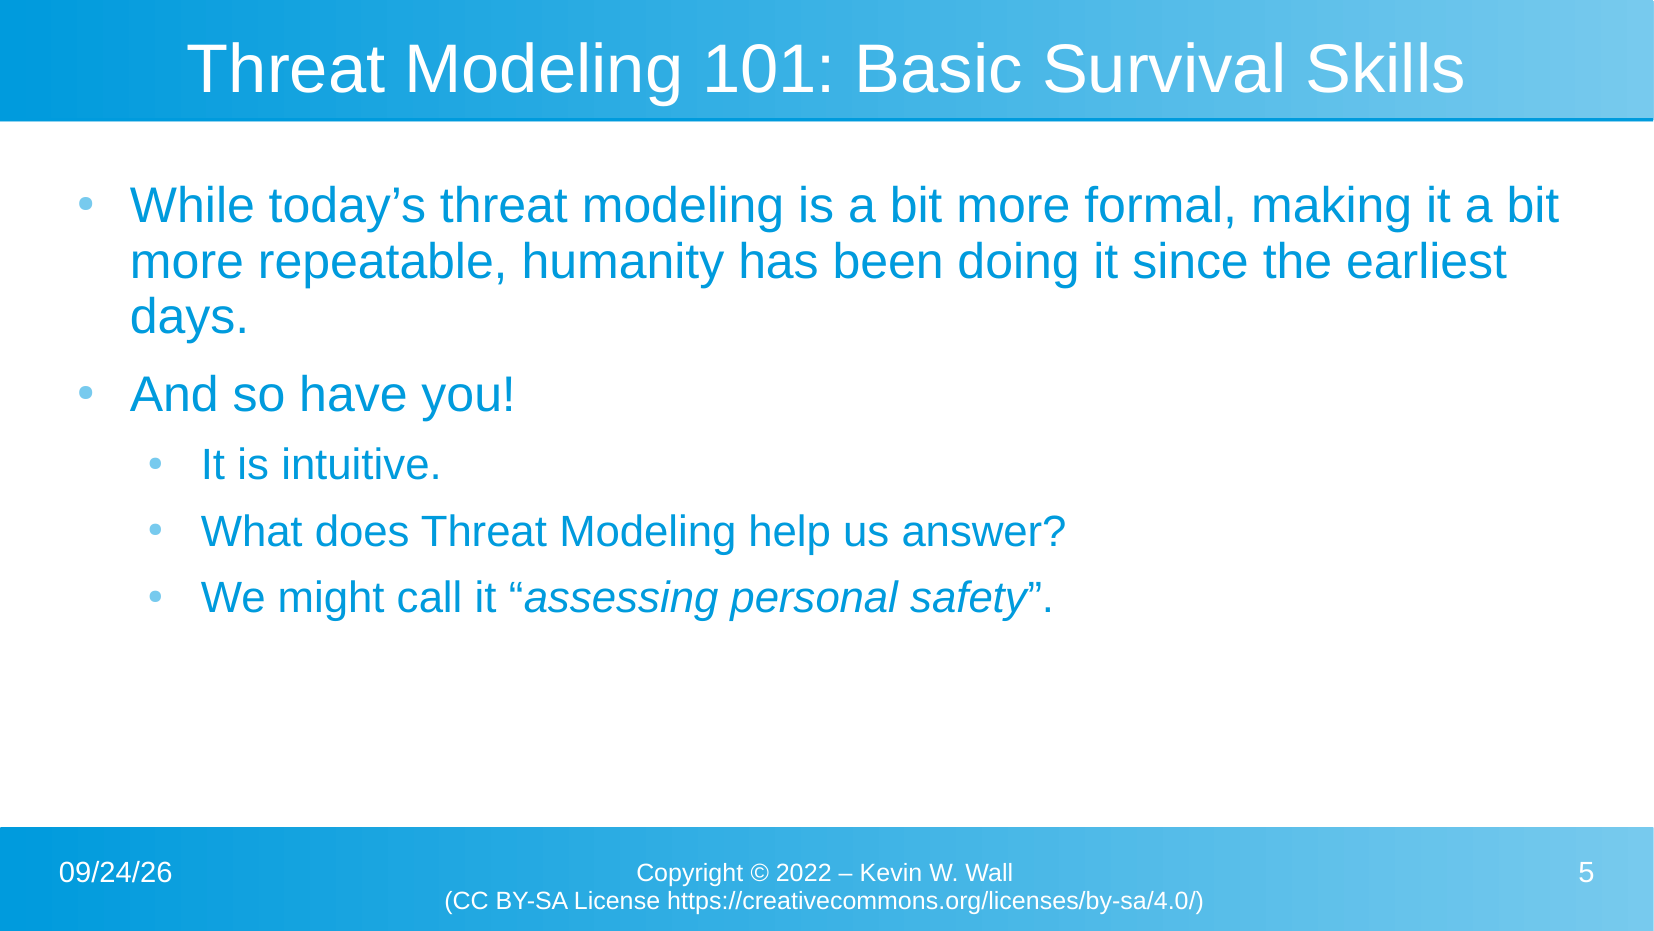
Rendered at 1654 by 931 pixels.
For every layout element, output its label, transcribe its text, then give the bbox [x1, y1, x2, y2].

title Threat Modeling 101: Basic Survival Skills [59, 29, 1595, 108]
list While today’s threat modeling is a bit more formal, making it a bit more repeatable, humanity has been doing it since the earliest days. And so have you! It is intuitive. What does Threat Modeling help us answer? We might call it “assessing personal safety”. [59, 177, 1595, 768]
